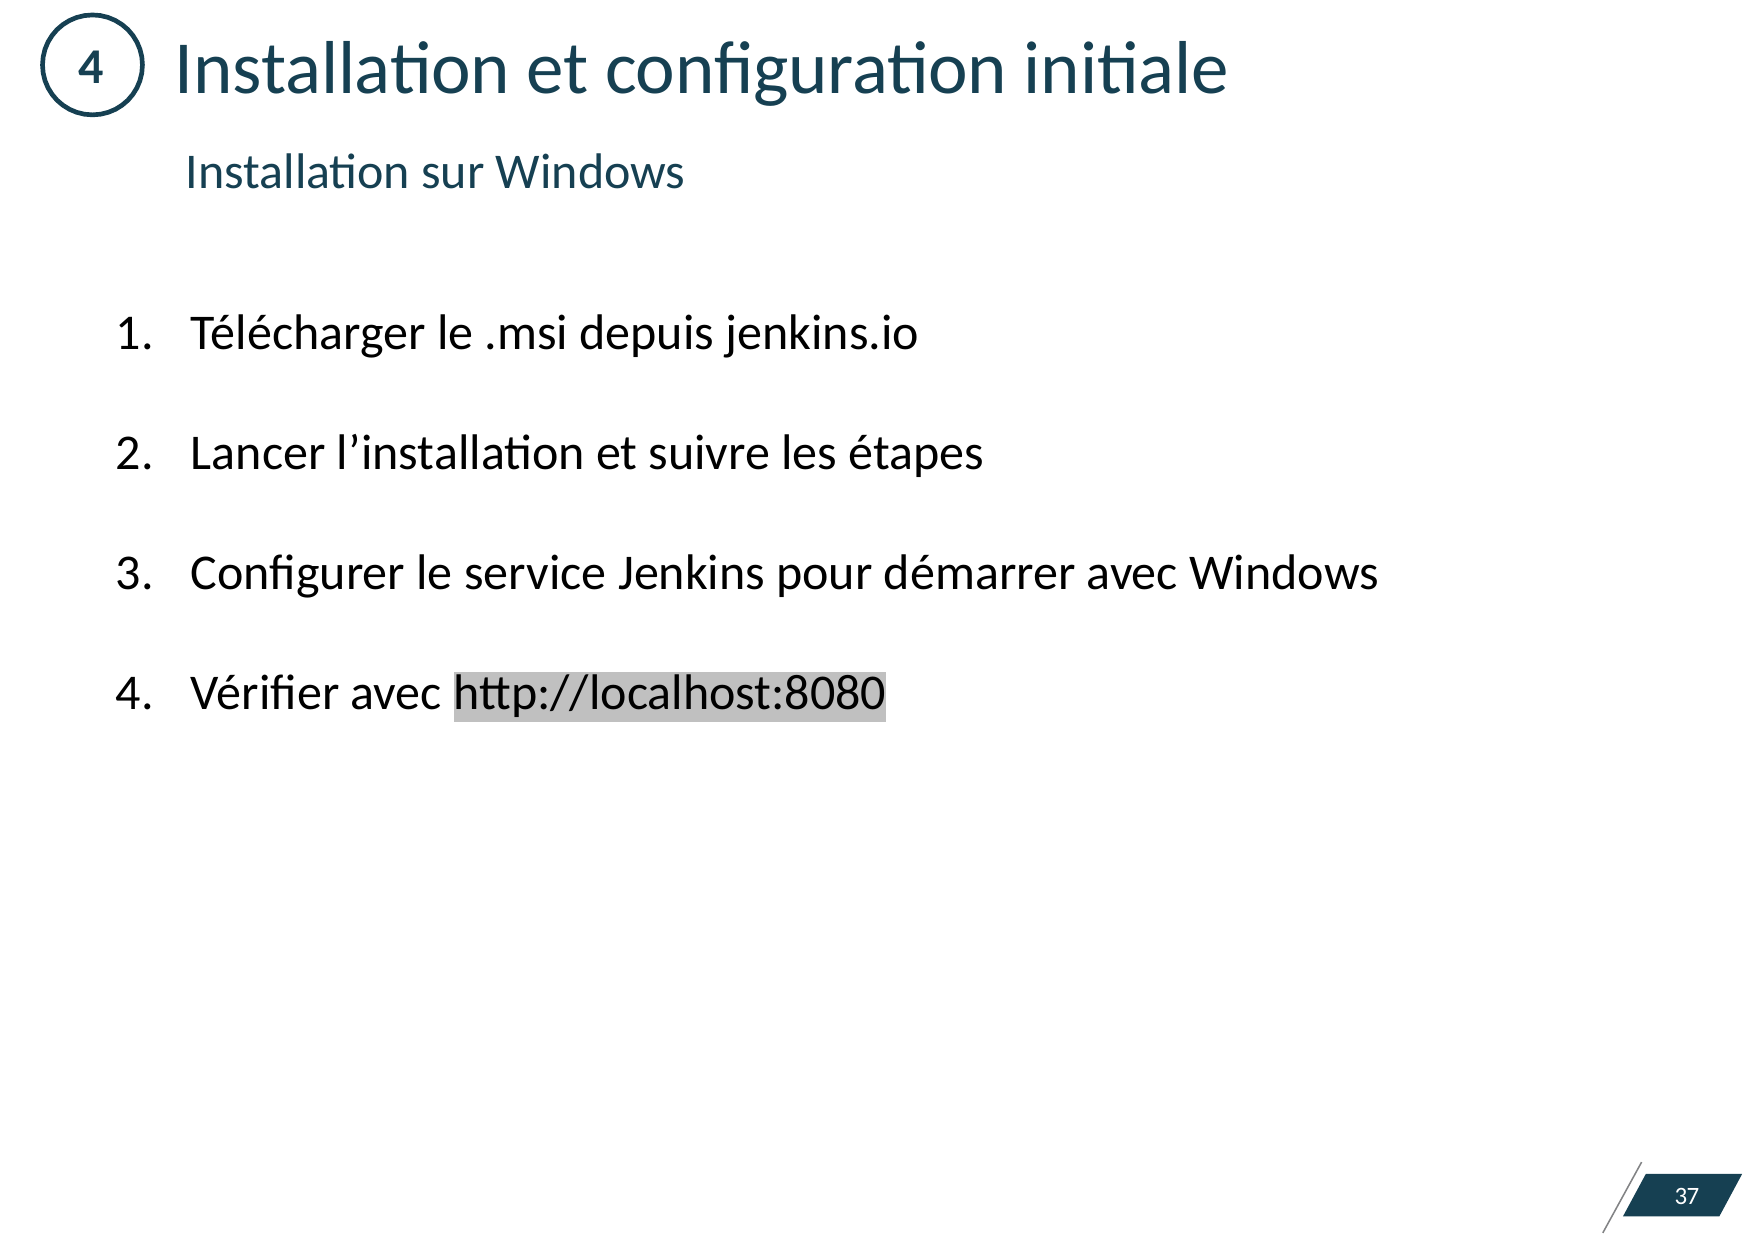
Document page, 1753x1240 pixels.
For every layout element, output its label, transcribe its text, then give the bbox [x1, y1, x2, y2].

text_box 4 [76, 31, 109, 94]
slide_number <number> [1661, 1177, 1718, 1240]
text_box Installation sur Windows [170, 131, 1127, 207]
title Installation et configuration initiale [172, 16, 1580, 226]
text_box Télécharger le .msi depuis jenkins.io Lancer l’installation et suivre les étapes Configurer le service Jenkins pour démarrer avec Windows Vérifier avec http://localhost:8080 [100, 232, 1727, 728]
